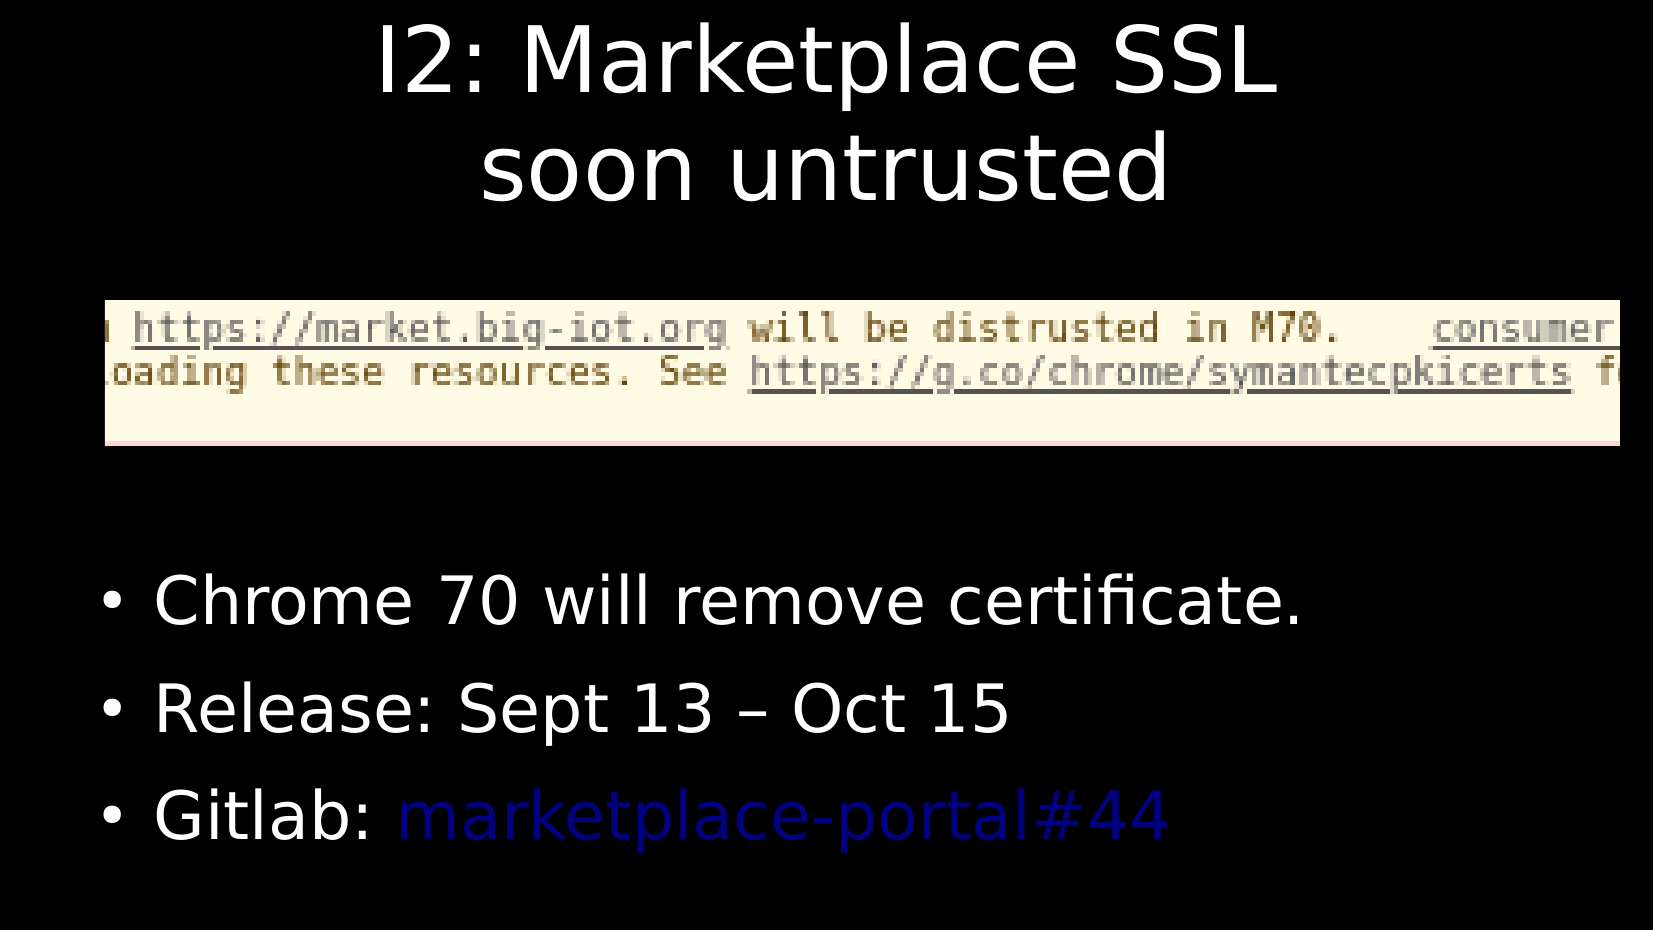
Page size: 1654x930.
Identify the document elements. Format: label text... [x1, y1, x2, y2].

title I2: Marketplace SSL soon untrusted [82, 8, 1571, 222]
list Chrome 70 will remove certificate. Release: Sept 13 – Oct 15 Gitlab: marketplace-portal#44 [82, 563, 1571, 901]
picture [104, 300, 1621, 446]
